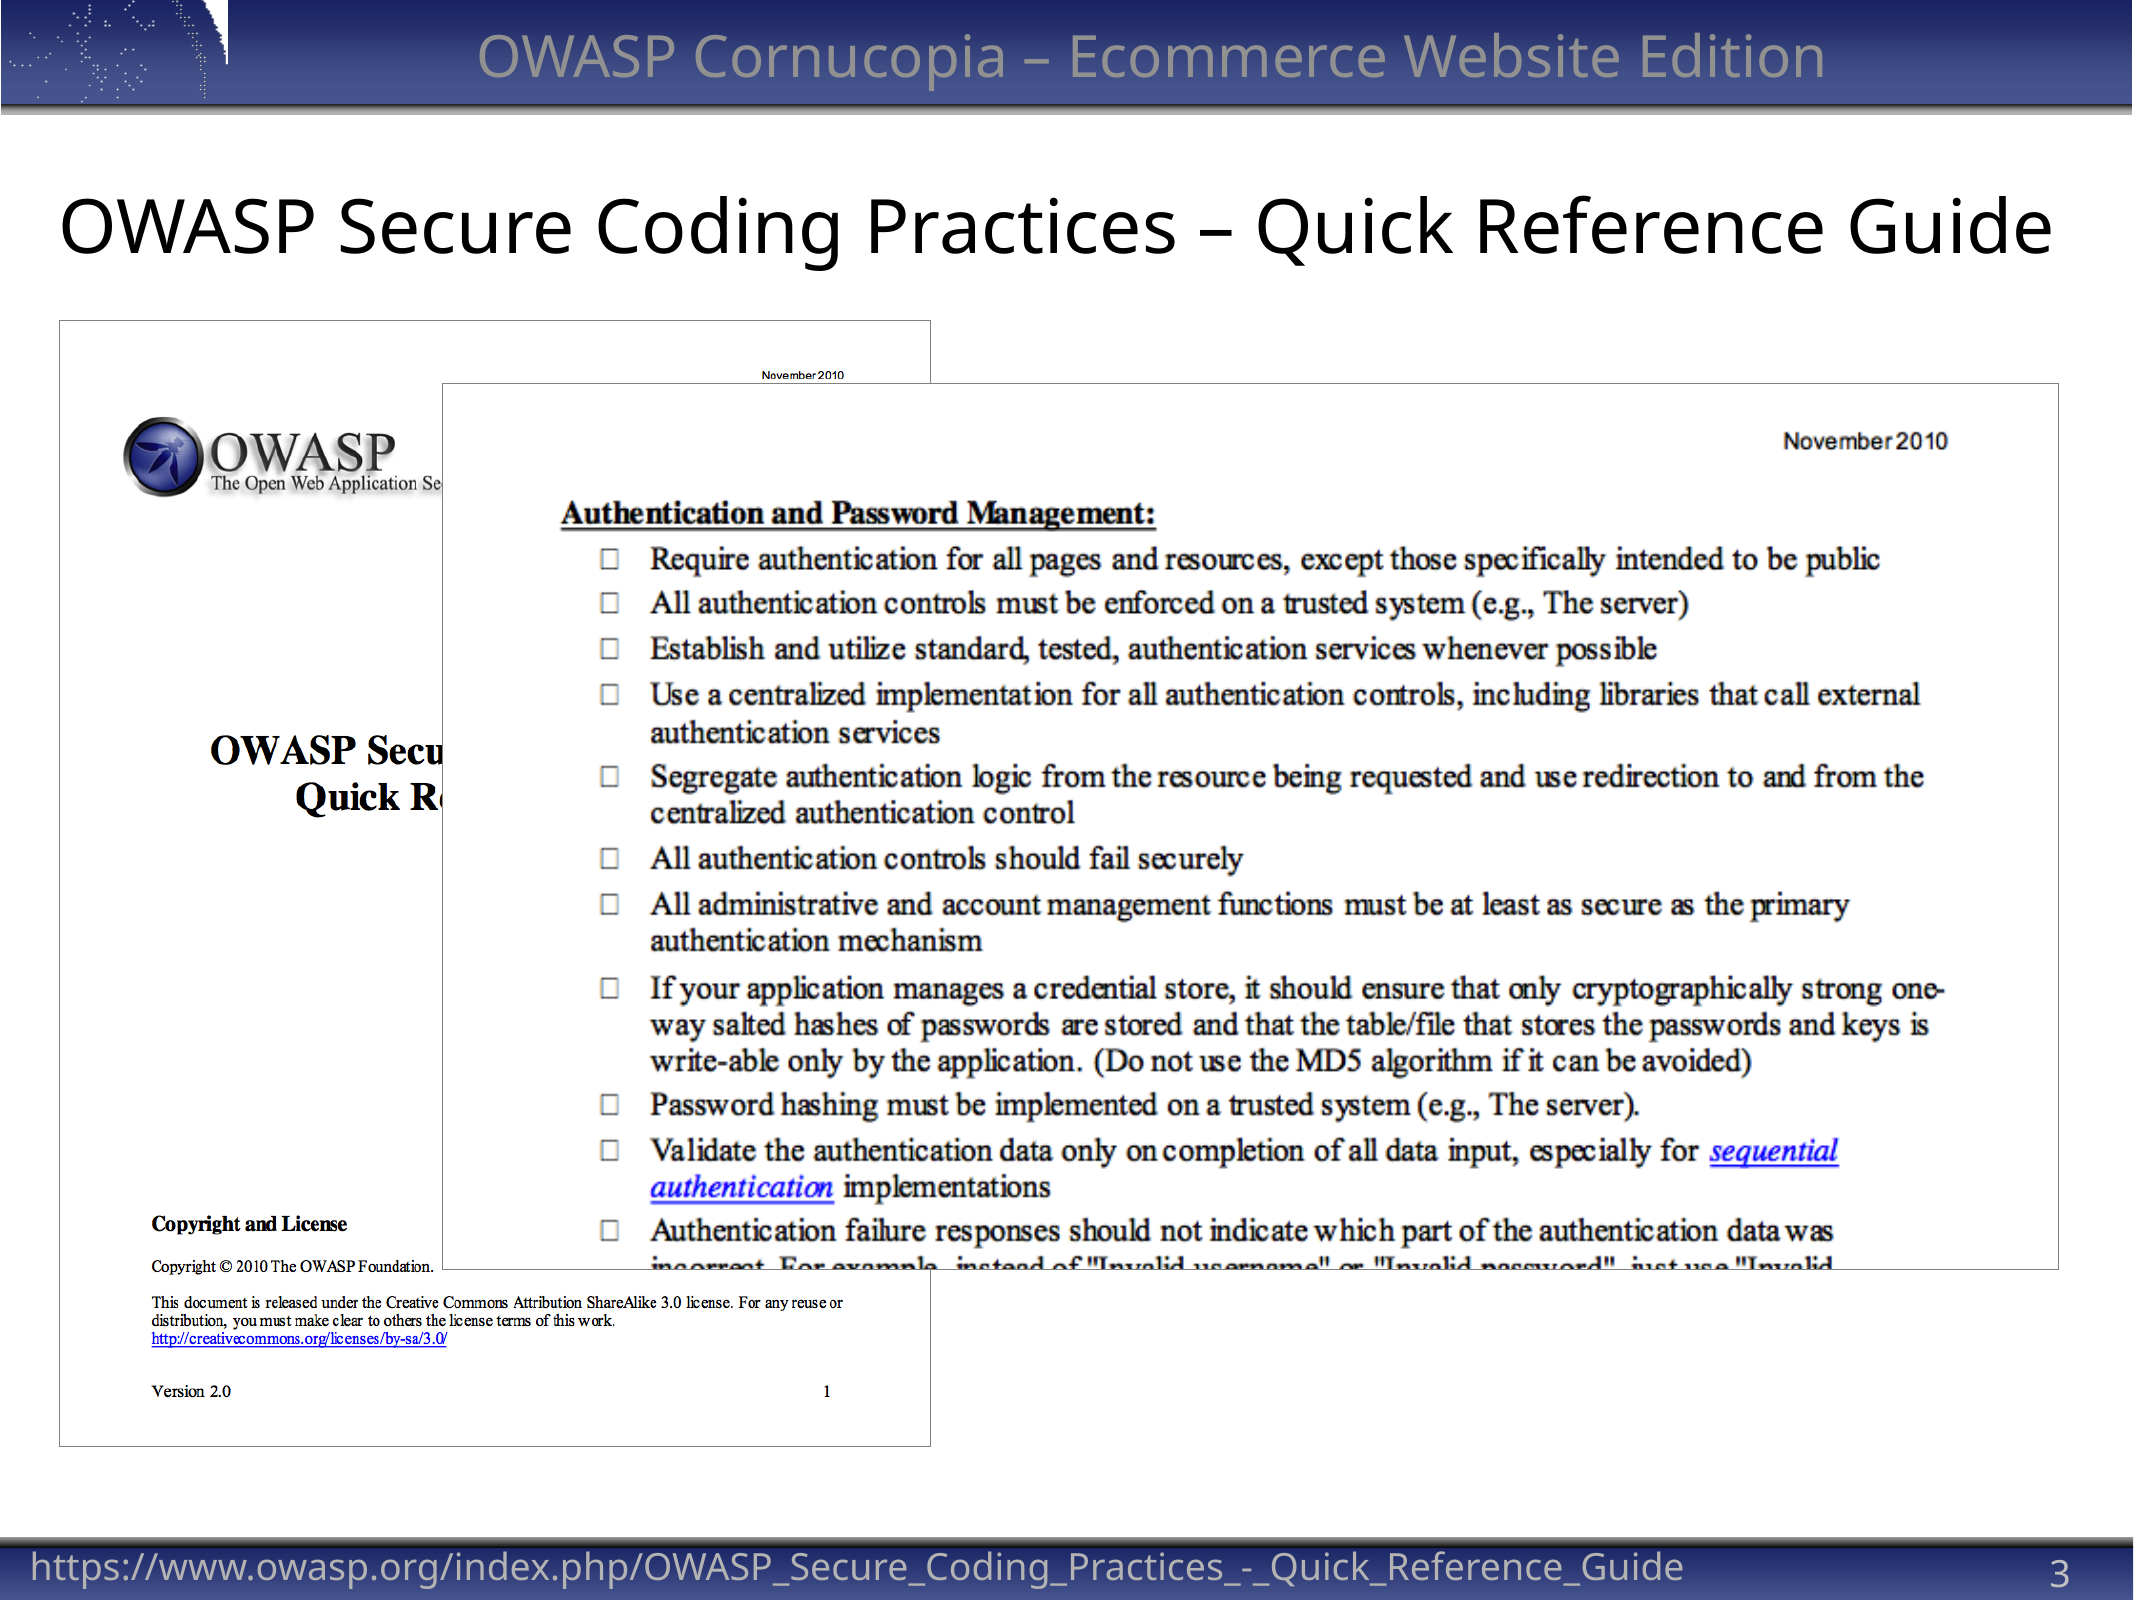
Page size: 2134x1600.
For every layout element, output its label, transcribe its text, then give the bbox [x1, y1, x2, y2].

picture [59, 320, 2059, 1447]
list https://www.owasp.org/index.php/OWASP_Secure_Coding_Practices_-_Quick_Reference_Guide [29, 1540, 2038, 1600]
title OWASP Secure Coding Practices – Quick Reference Guide [58, 124, 2126, 325]
